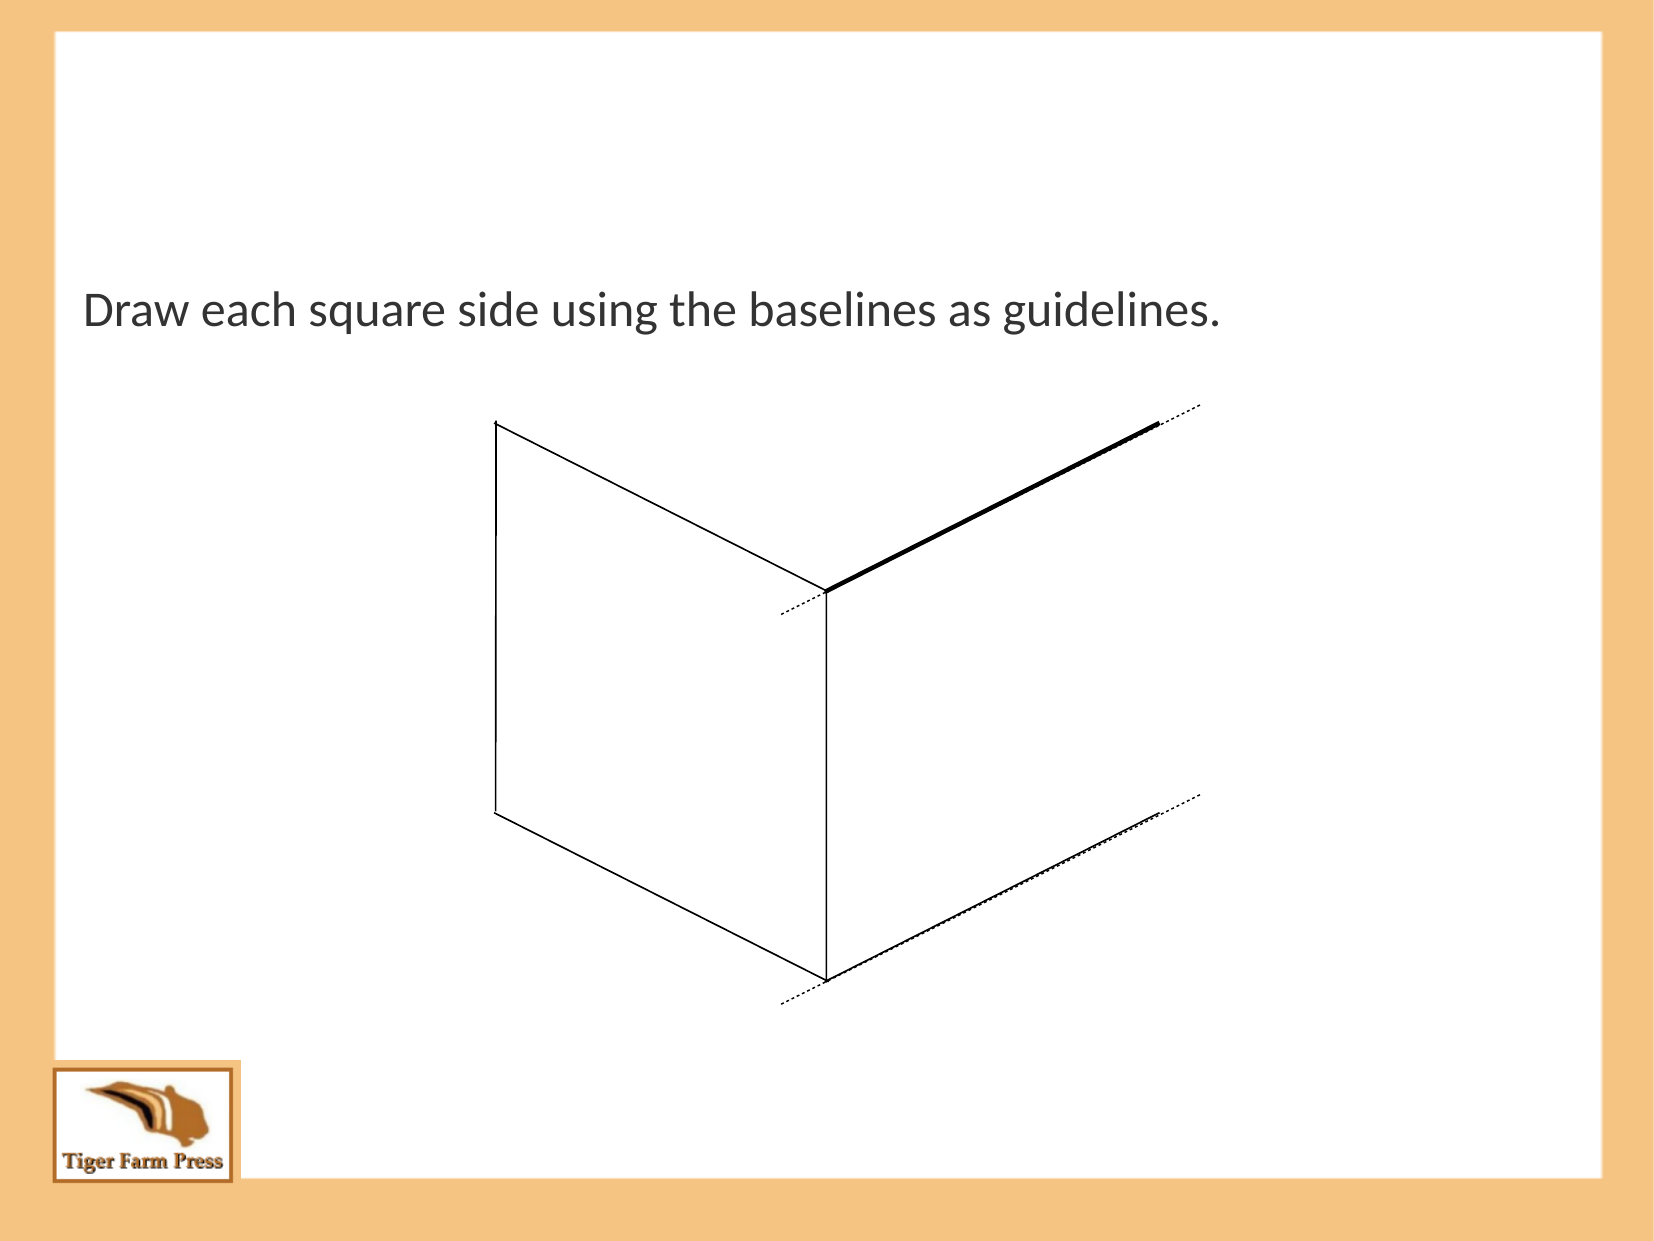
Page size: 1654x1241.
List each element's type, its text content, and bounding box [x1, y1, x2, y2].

picture [0, 0, 1654, 1241]
list Draw each square side using the baselines as guidelines. [83, 290, 1572, 1109]
